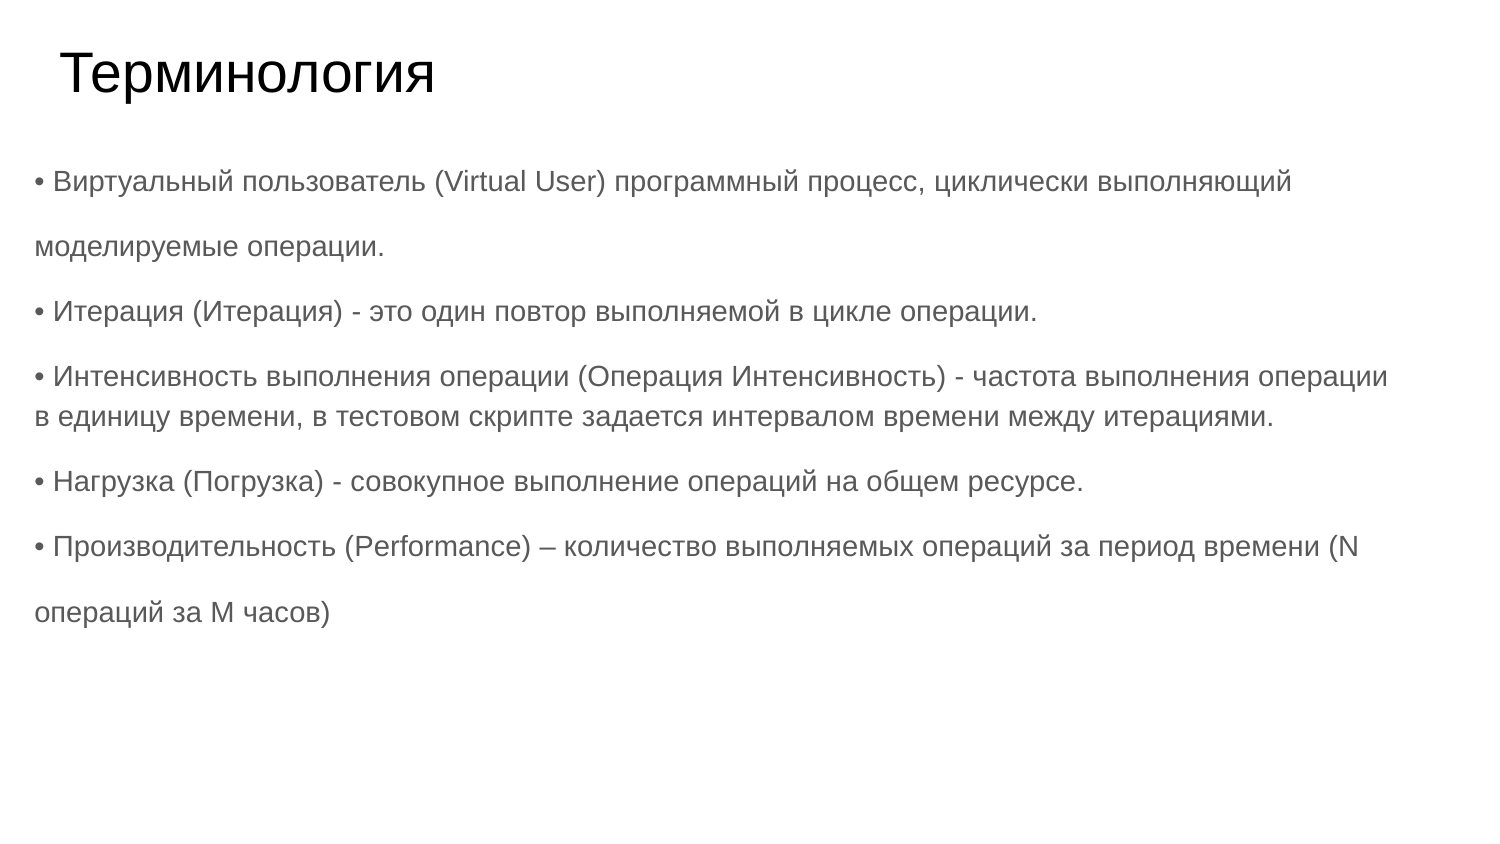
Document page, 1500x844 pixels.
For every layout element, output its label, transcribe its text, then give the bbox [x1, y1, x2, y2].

list • Виртуальный пользователь (Virtual User) программный процесс, циклически выполняющий моделируемые операции. • Итерация (Итерация) - это один повтор выполняемой в цикле операции. • Интенсивность выполнения операции (Операция Интенсивность) - частота выполнения операции в единицу времени, в тестовом скрипте задается интервалом времени между итерациями. • Нагрузка (Погрузка) - совокупное выполнение операций на общем ресурсе. • Производительность (Performance) – количество выполняемых операций за период времени (N операций за M часов) [19, 141, 1418, 703]
title Терминология [44, 26, 1442, 121]
